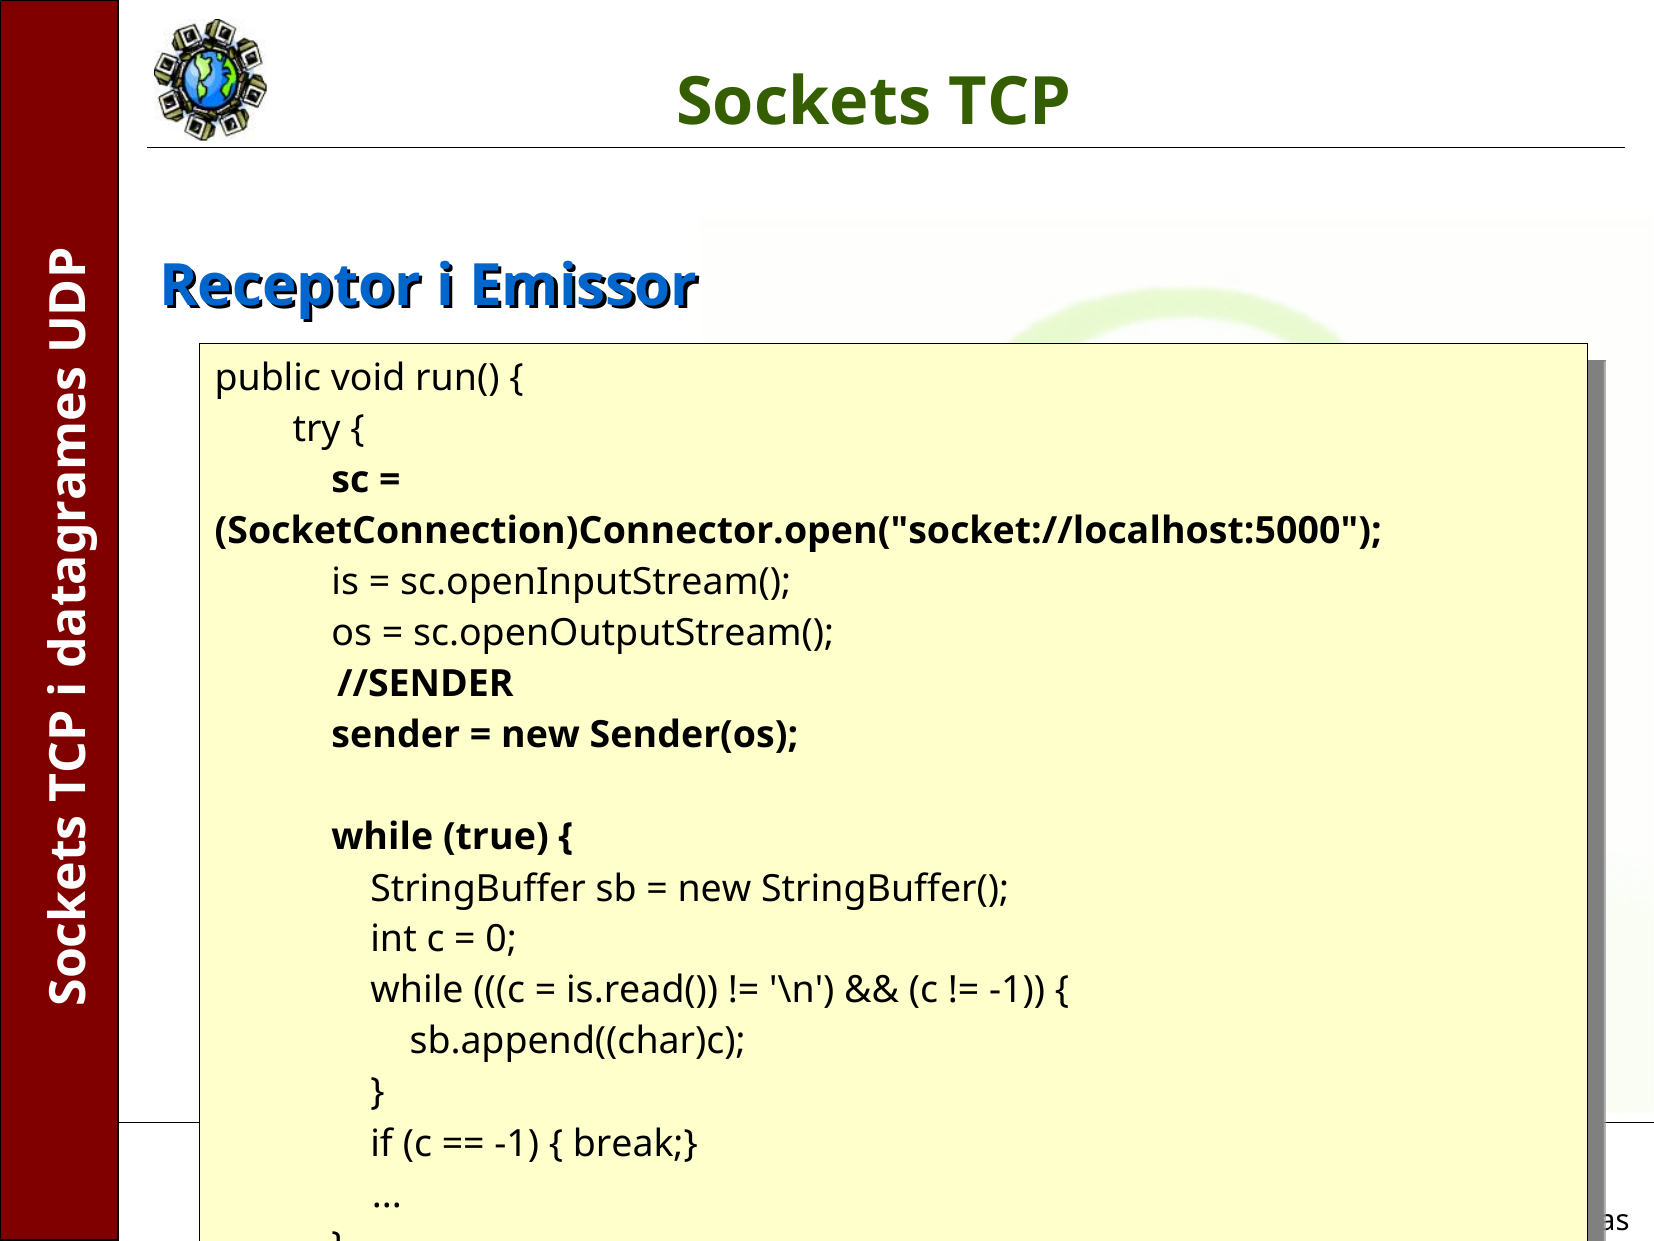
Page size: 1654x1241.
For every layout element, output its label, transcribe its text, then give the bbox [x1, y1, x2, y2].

picture [154, 19, 268, 56]
list Receptor i Emissor [141, 242, 1630, 1078]
text_box public void run() { try { sc = (SocketConnection)Connector.open("socket://localhost:5000"); is = sc.openInputStream(); os = sc.openOutputStream(); //SENDER sender = new Sender(os); while (true) { StringBuffer sb = new StringBuffer(); int c = 0; while (((c = is.read()) != '\n') && (c != -1)) { sb.append((char)c); } if (c == -1) { break;} ... } ... } catch (ConnectionNotFoundException { //Control errors } [199, 343, 1588, 1078]
title Sockets TCP [129, 56, 1619, 141]
picture [700, 217, 1654, 1113]
